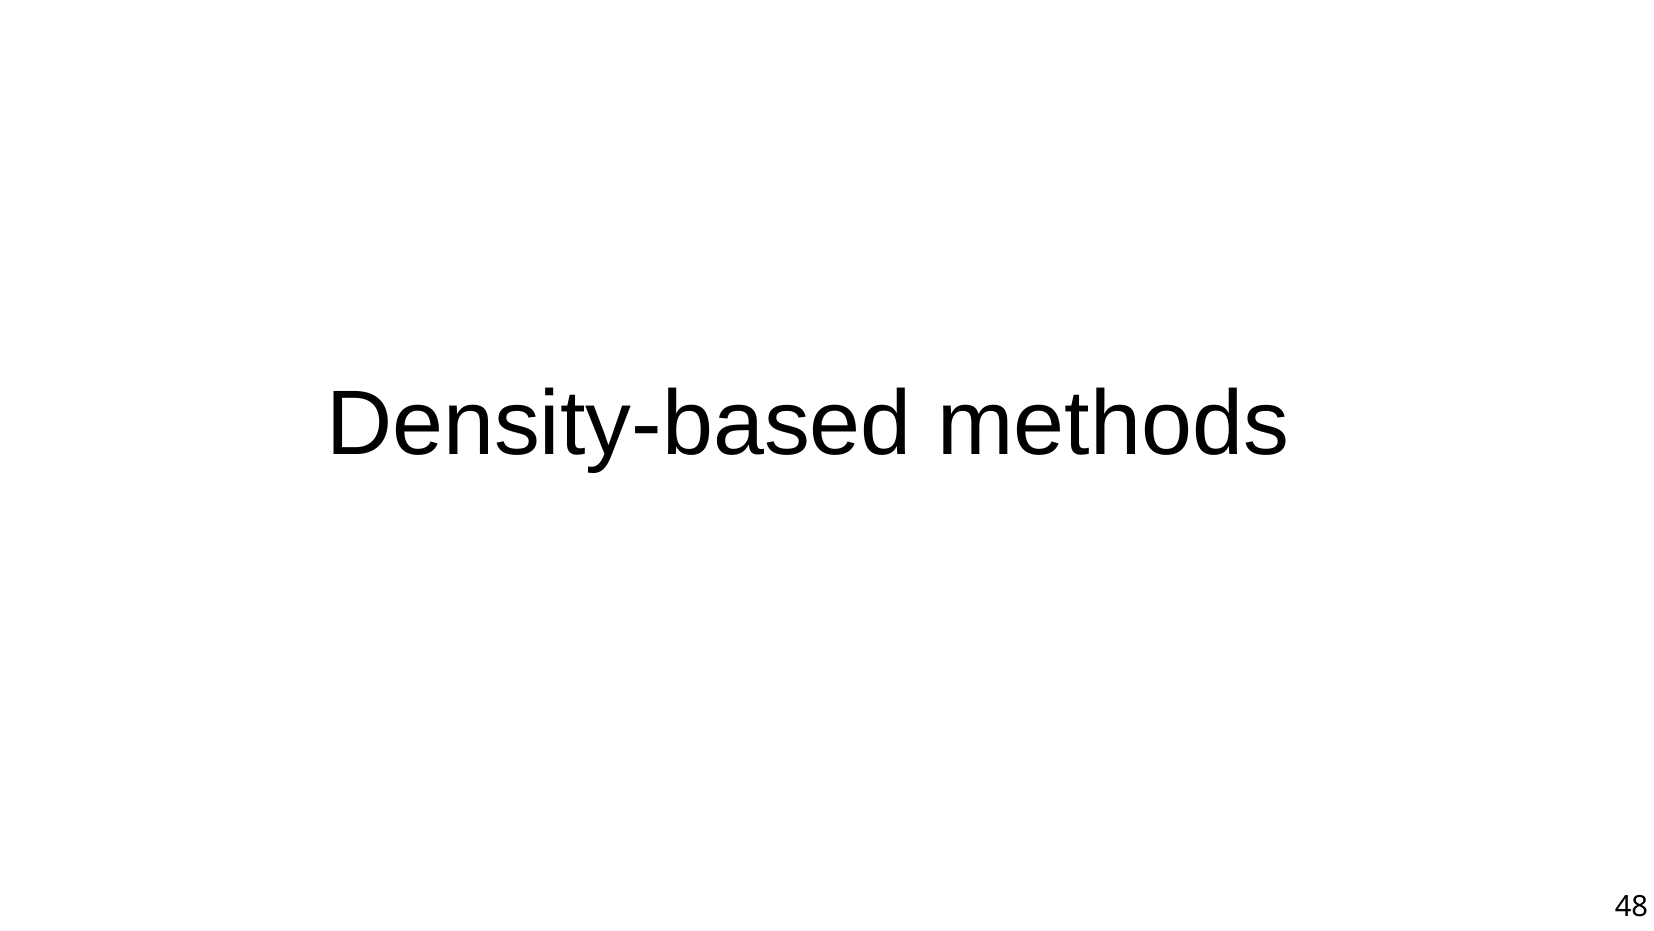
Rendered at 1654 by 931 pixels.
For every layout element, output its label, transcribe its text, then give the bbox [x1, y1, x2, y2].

title Density-based methods [64, 345, 1553, 501]
